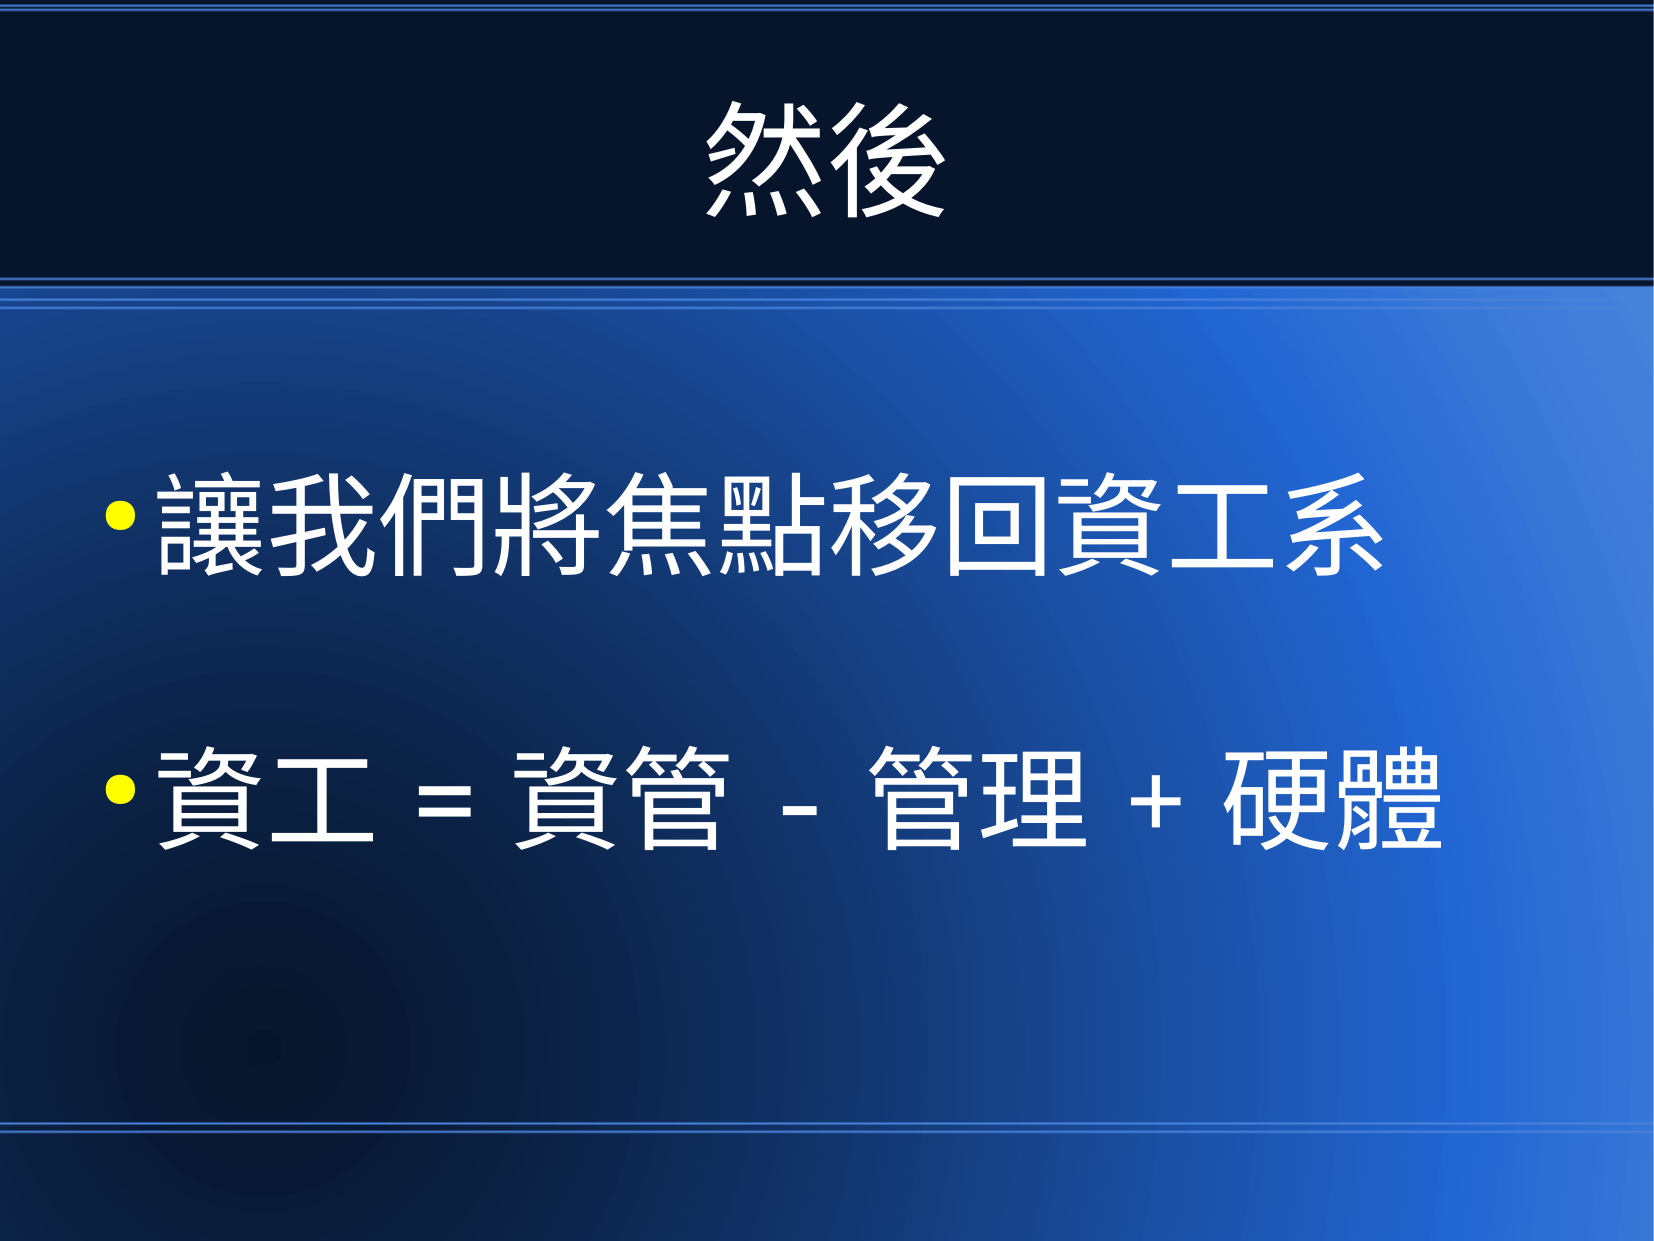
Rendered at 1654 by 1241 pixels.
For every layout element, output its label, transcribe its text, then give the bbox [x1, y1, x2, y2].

picture [0, 0, 1654, 1241]
title 然後 [82, 49, 1571, 257]
list 讓我們將焦點移回資工系 資工=資管-管理+硬體 [82, 355, 1571, 1241]
